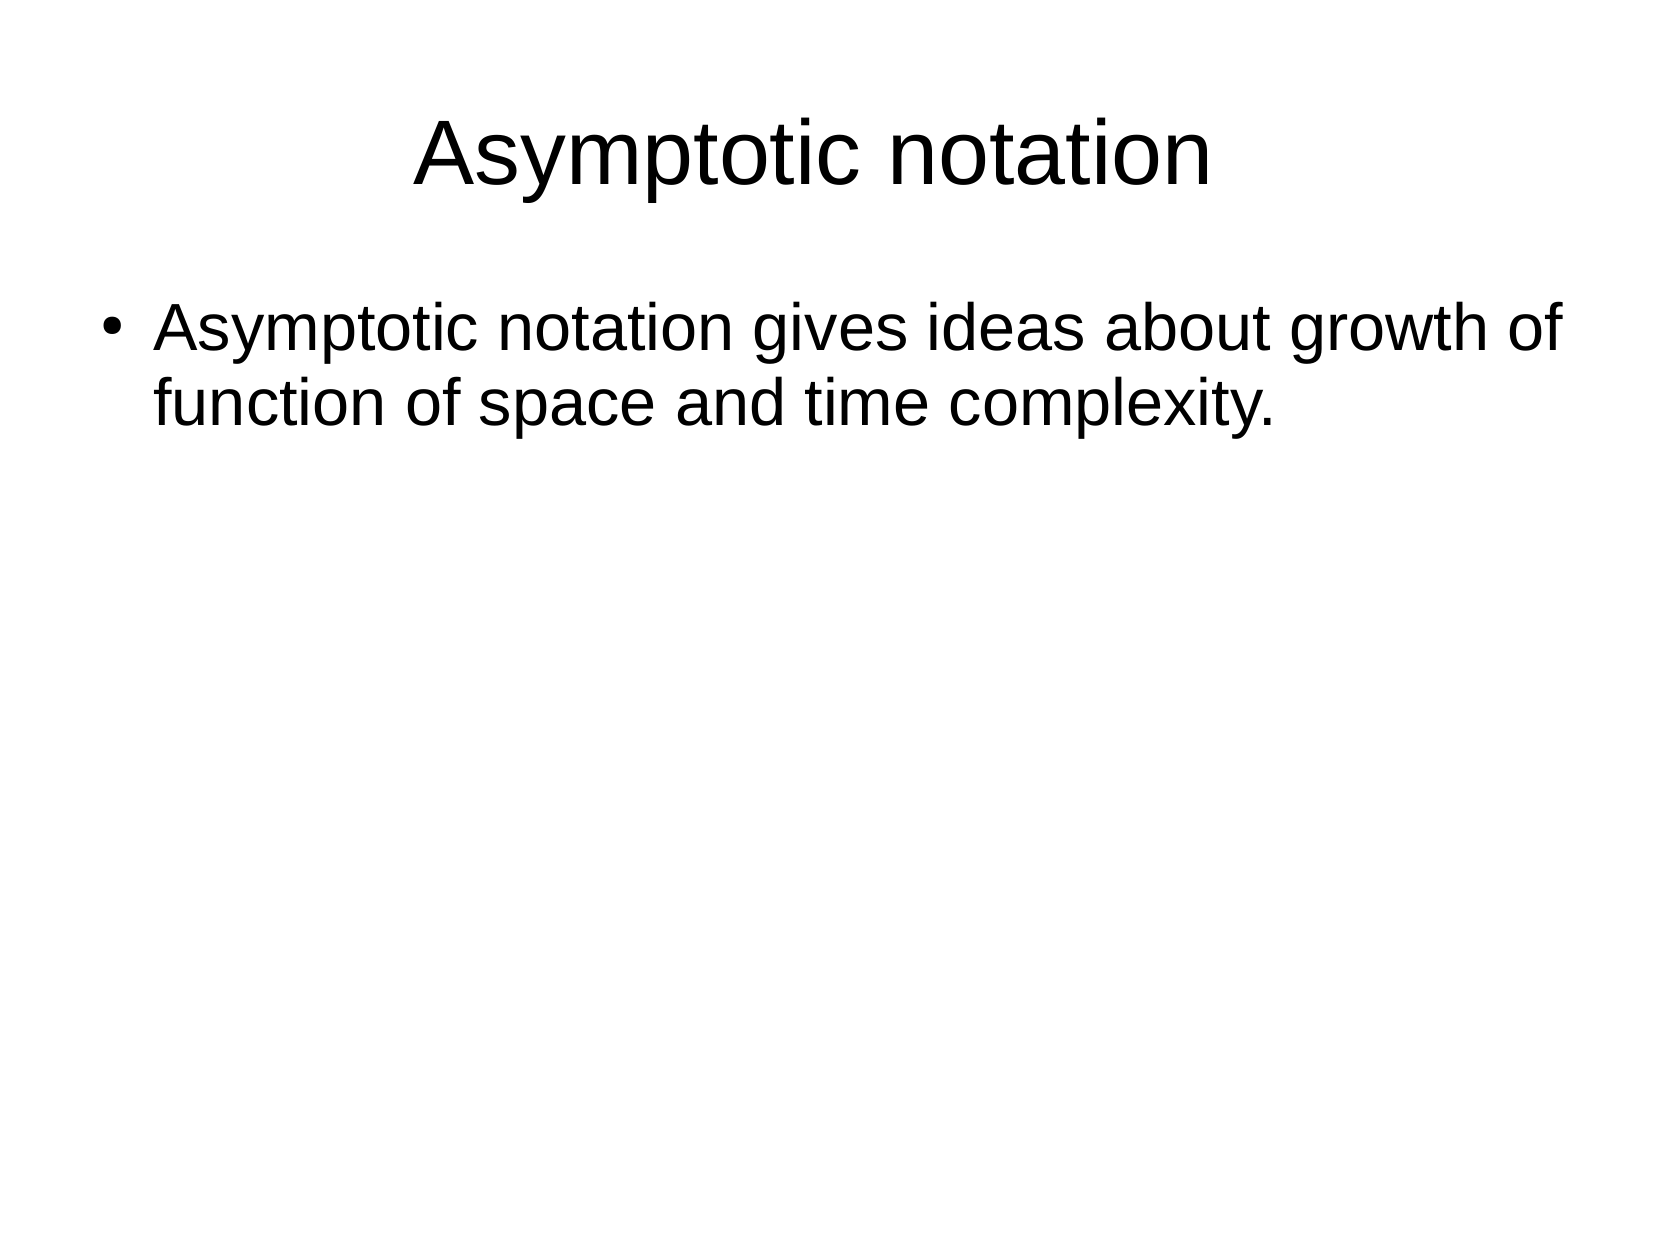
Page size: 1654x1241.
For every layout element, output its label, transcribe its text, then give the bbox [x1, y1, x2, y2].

title Asymptotic notation [82, 49, 1571, 257]
list Asymptotic notation gives ideas about growth of function of space and time complexity. [82, 290, 1571, 1109]
